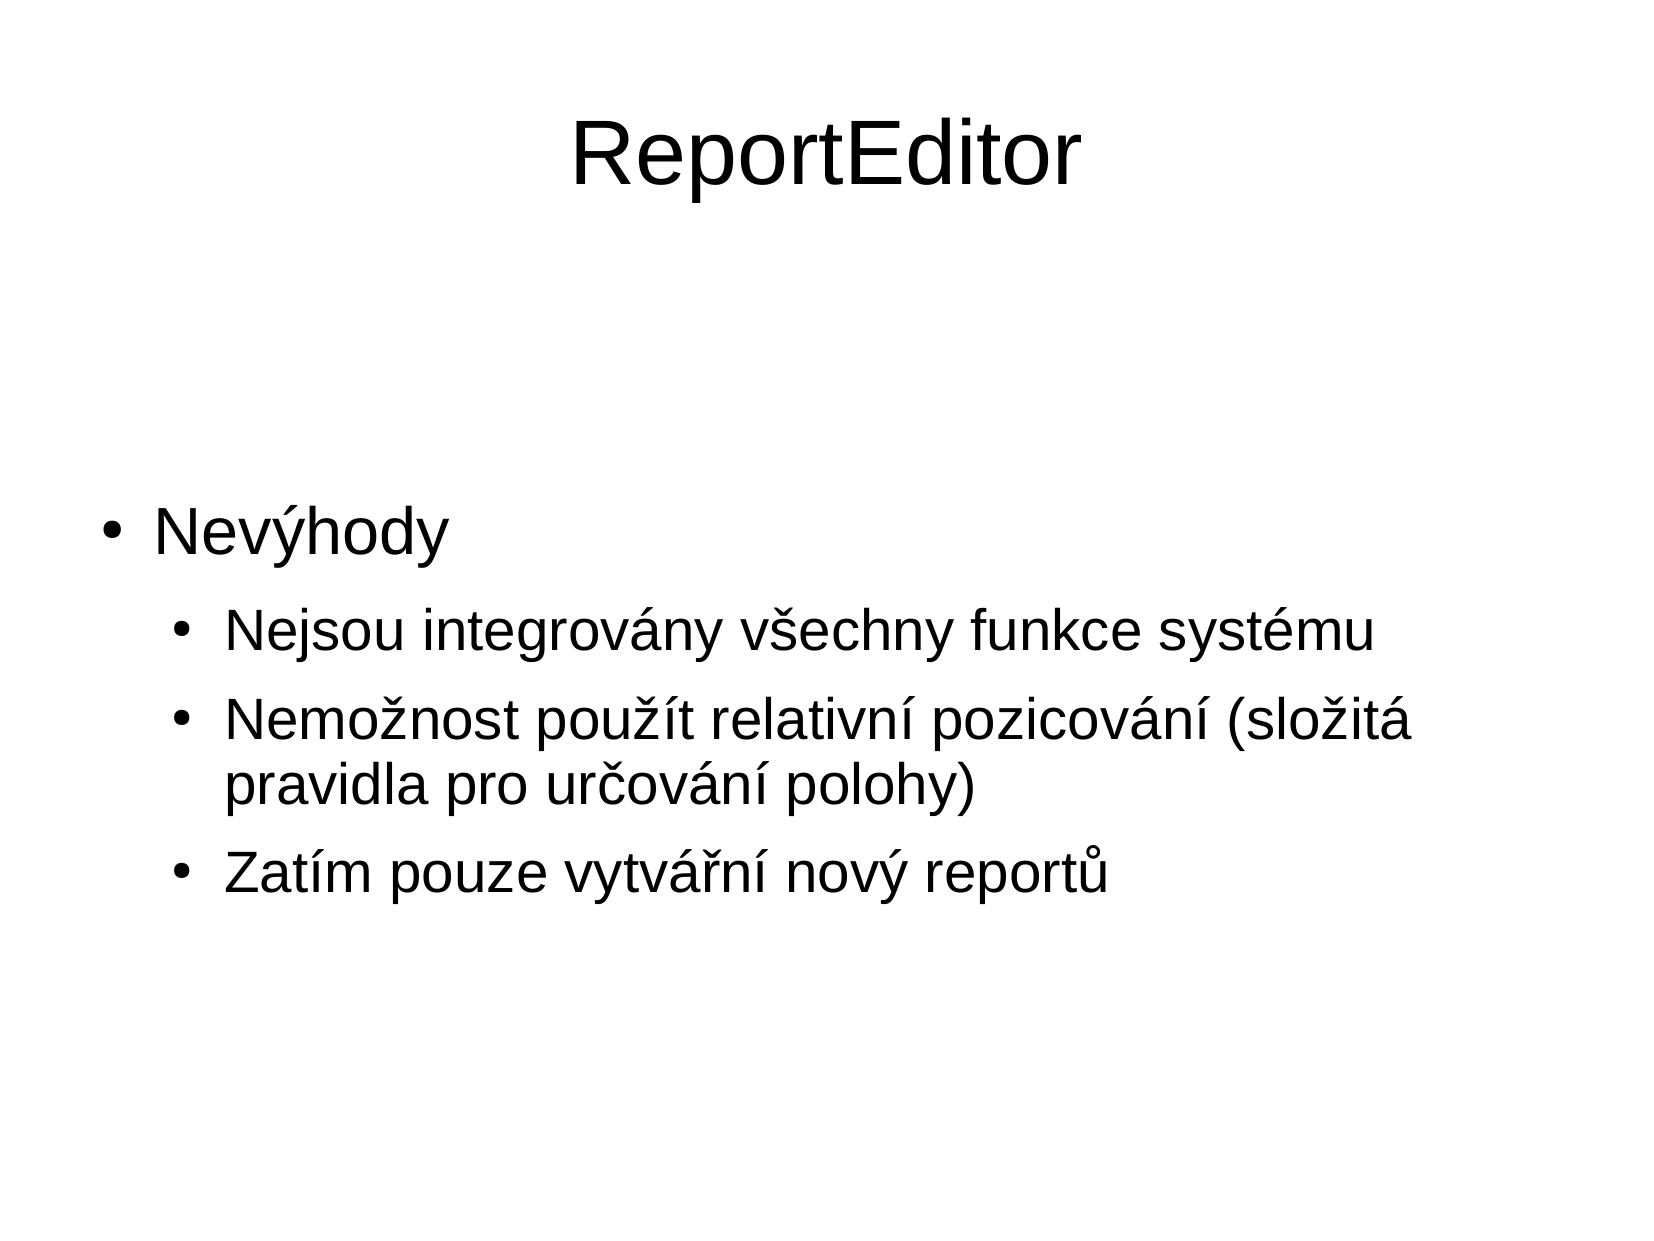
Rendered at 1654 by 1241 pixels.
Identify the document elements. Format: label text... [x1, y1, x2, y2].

title ReportEditor [82, 49, 1571, 257]
list Nevýhody Nejsou integrovány všechny funkce systému Nemožnost použít relativní pozicování (složitá pravidla pro určování polohy) Zatím pouze vytvářní nový reportů [82, 290, 1571, 1109]
